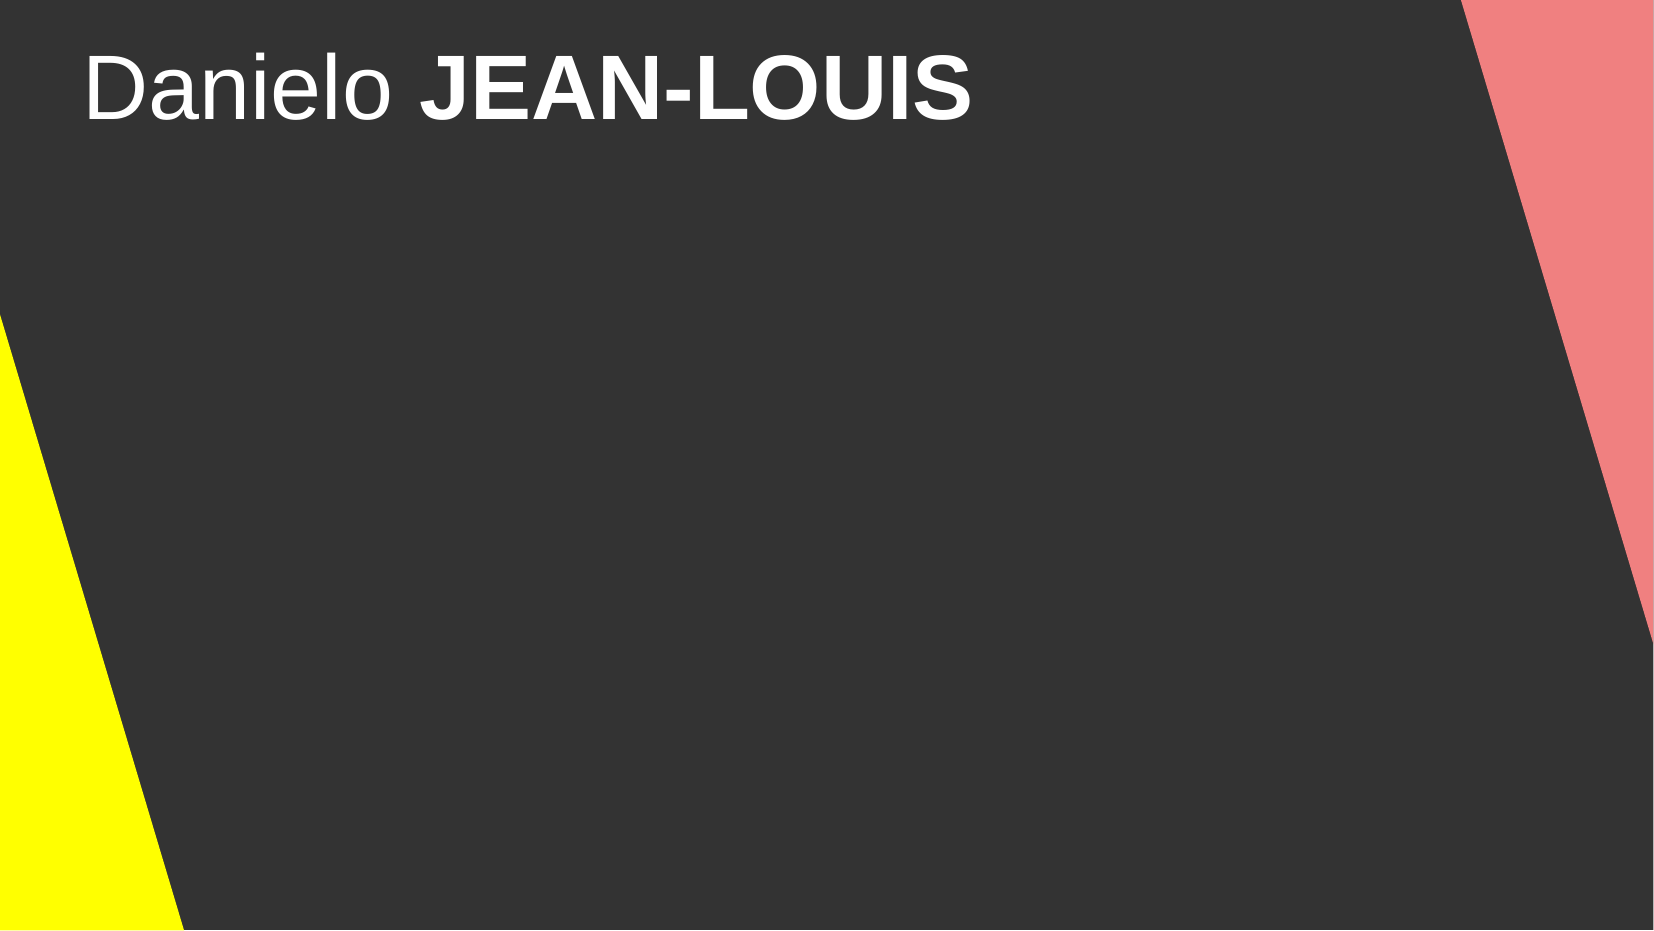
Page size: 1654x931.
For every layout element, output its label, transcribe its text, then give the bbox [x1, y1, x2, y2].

subtitle Danielo JEAN-LOUIS [82, 36, 1532, 242]
text_box [0, 314, 185, 931]
text_box [1460, 0, 1654, 647]
